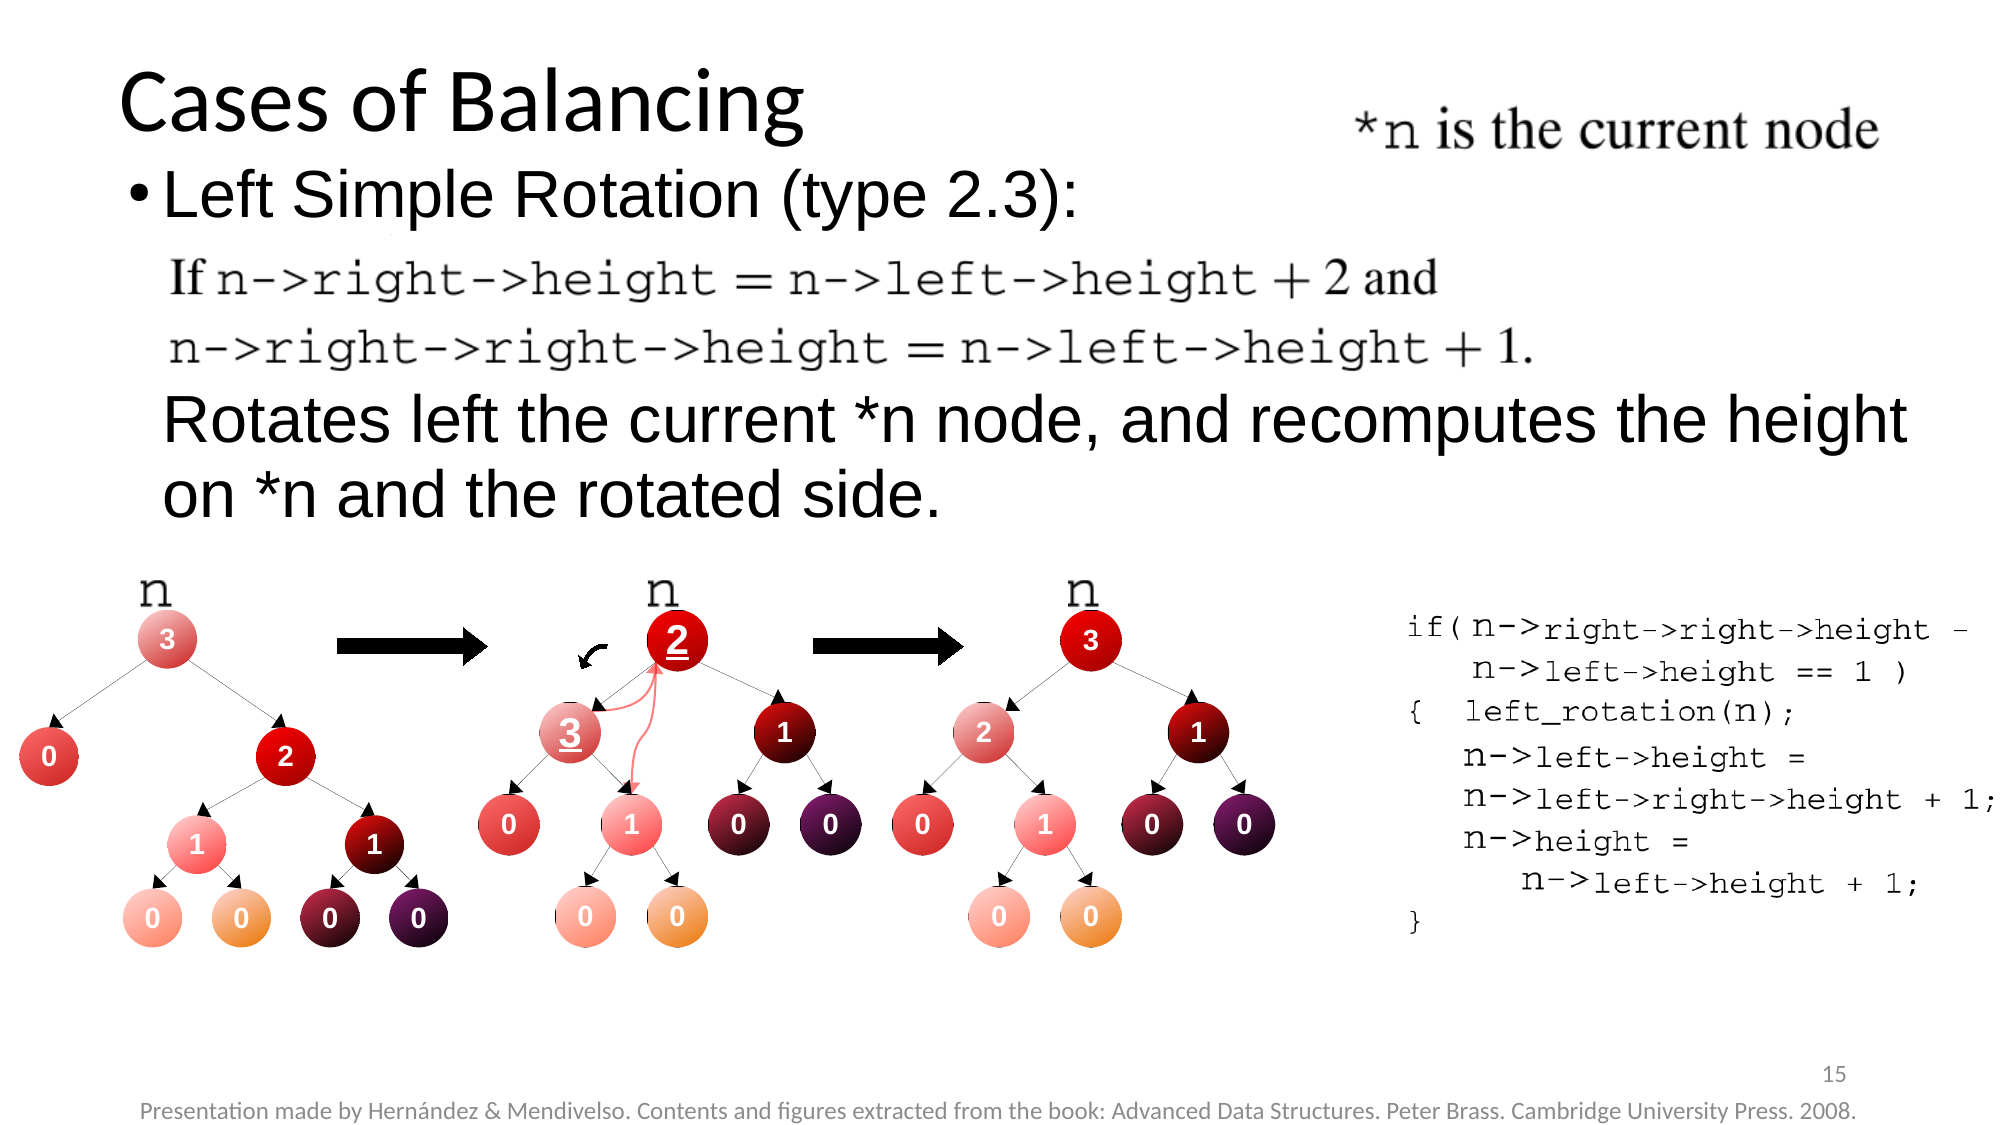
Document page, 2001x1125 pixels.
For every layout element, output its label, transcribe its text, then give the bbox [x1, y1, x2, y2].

title Cases of Balancing [119, 1, 1845, 150]
text_box 2 [953, 701, 1015, 764]
text_box 2 [256, 727, 316, 786]
picture [1399, 609, 2000, 943]
picture [1068, 580, 1106, 610]
picture [1350, 84, 1880, 171]
text_box 1 [344, 815, 405, 875]
text_box 0 [300, 888, 360, 948]
text_box Left Simple Rotation (type 2.3): Rotates left the current *n node, and recomputes the height on *n and the rotated side. [112, 149, 1951, 539]
text_box 0 [968, 885, 1030, 948]
text_box 0 [554, 885, 617, 948]
picture [150, 234, 1566, 382]
text_box 0 [800, 793, 862, 856]
text_box 1 [1014, 793, 1076, 856]
text_box 3 [539, 701, 601, 764]
text_box 0 [646, 885, 709, 948]
text_box 0 [389, 888, 449, 948]
text_box 0 [122, 888, 183, 948]
text_box 1 [1167, 701, 1230, 764]
text_box 0 [1060, 885, 1122, 948]
text_box 0 [1213, 793, 1276, 856]
picture [647, 580, 686, 610]
text_box [813, 627, 964, 666]
text_box 3 [1060, 610, 1122, 672]
text_box 0 [1121, 793, 1184, 856]
text_box 0 [478, 793, 540, 856]
text_box 1 [754, 701, 816, 764]
text_box [337, 627, 488, 666]
text_box 1 [167, 815, 227, 875]
text_box 1 [600, 794, 663, 856]
text_box [578, 644, 608, 669]
text_box 0 [891, 793, 954, 856]
picture [140, 580, 179, 610]
text_box 3 [137, 610, 198, 669]
text_box 2 [646, 610, 709, 672]
text_box 0 [19, 727, 79, 786]
text_box 0 [211, 888, 271, 948]
text_box Presentation made by Hernández & Mendivelso. Contents and figures extracted from the book: Advanced Data Structures. Peter Brass. Cambridge University Press. 2008. [0, 1100, 2000, 1119]
text_box 0 [708, 793, 770, 856]
